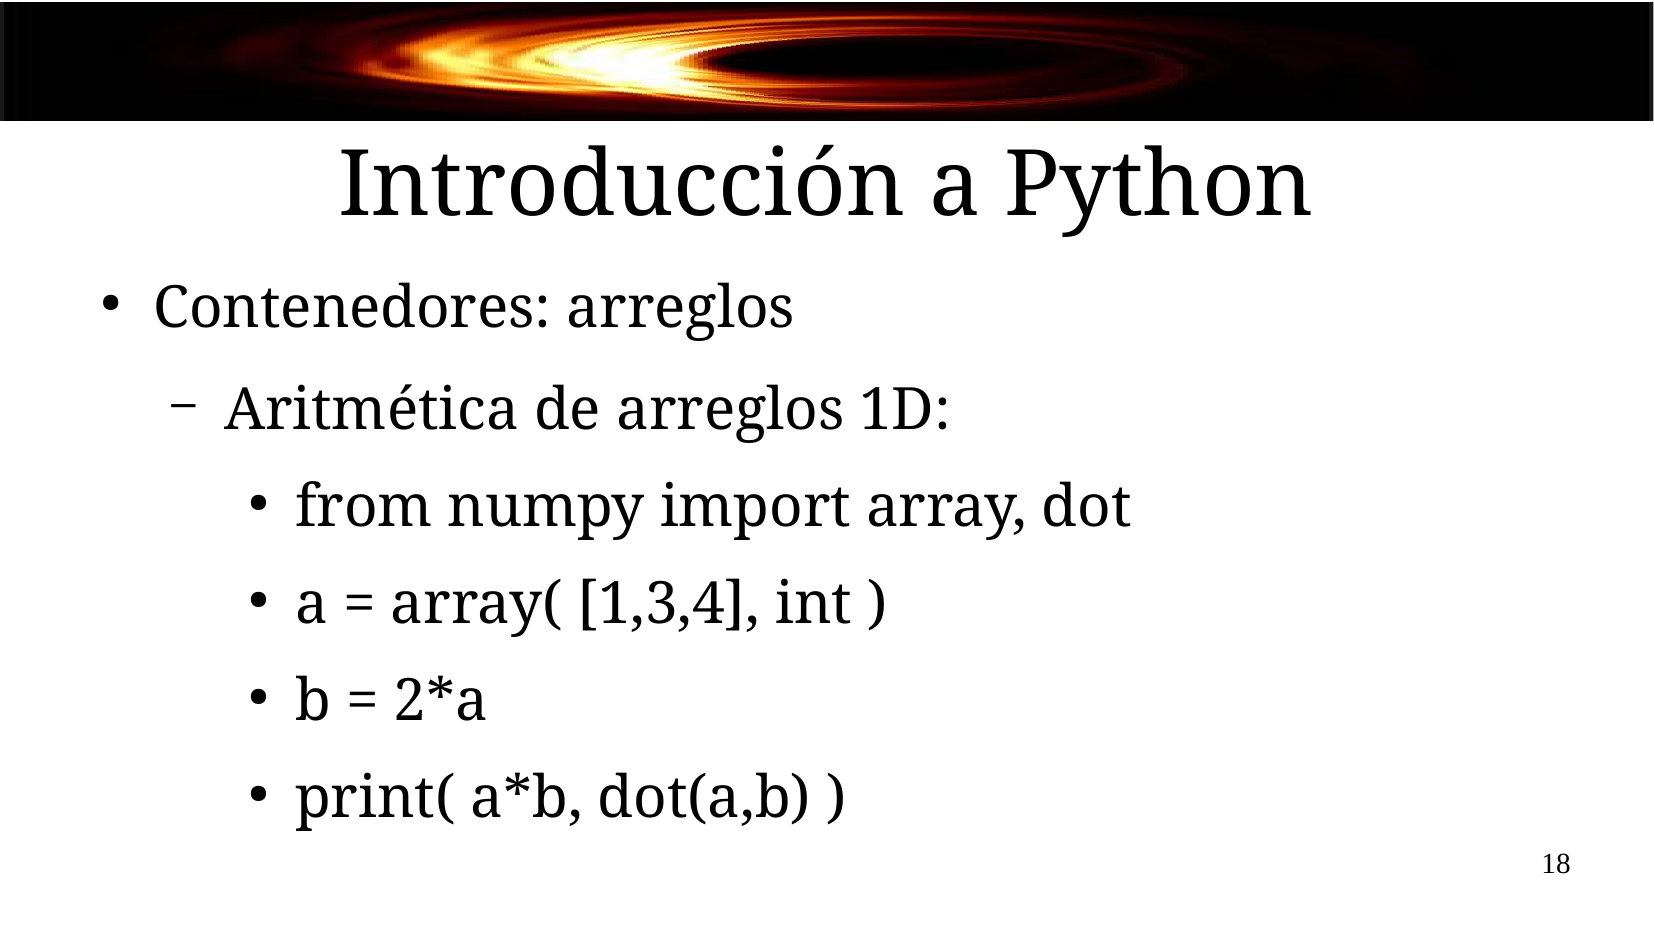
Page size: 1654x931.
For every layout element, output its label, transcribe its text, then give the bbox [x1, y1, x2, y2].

title Introducción a Python [82, 102, 1571, 258]
chart [770, 270, 889, 330]
picture [0, 2, 1654, 121]
list Contenedores: arreglos Aritmética de arreglos 1D: from numpy import array, dot a = array( [1,3,4], int ) b = 2*a print( a*b, dot(a,b) ) [82, 264, 1571, 901]
